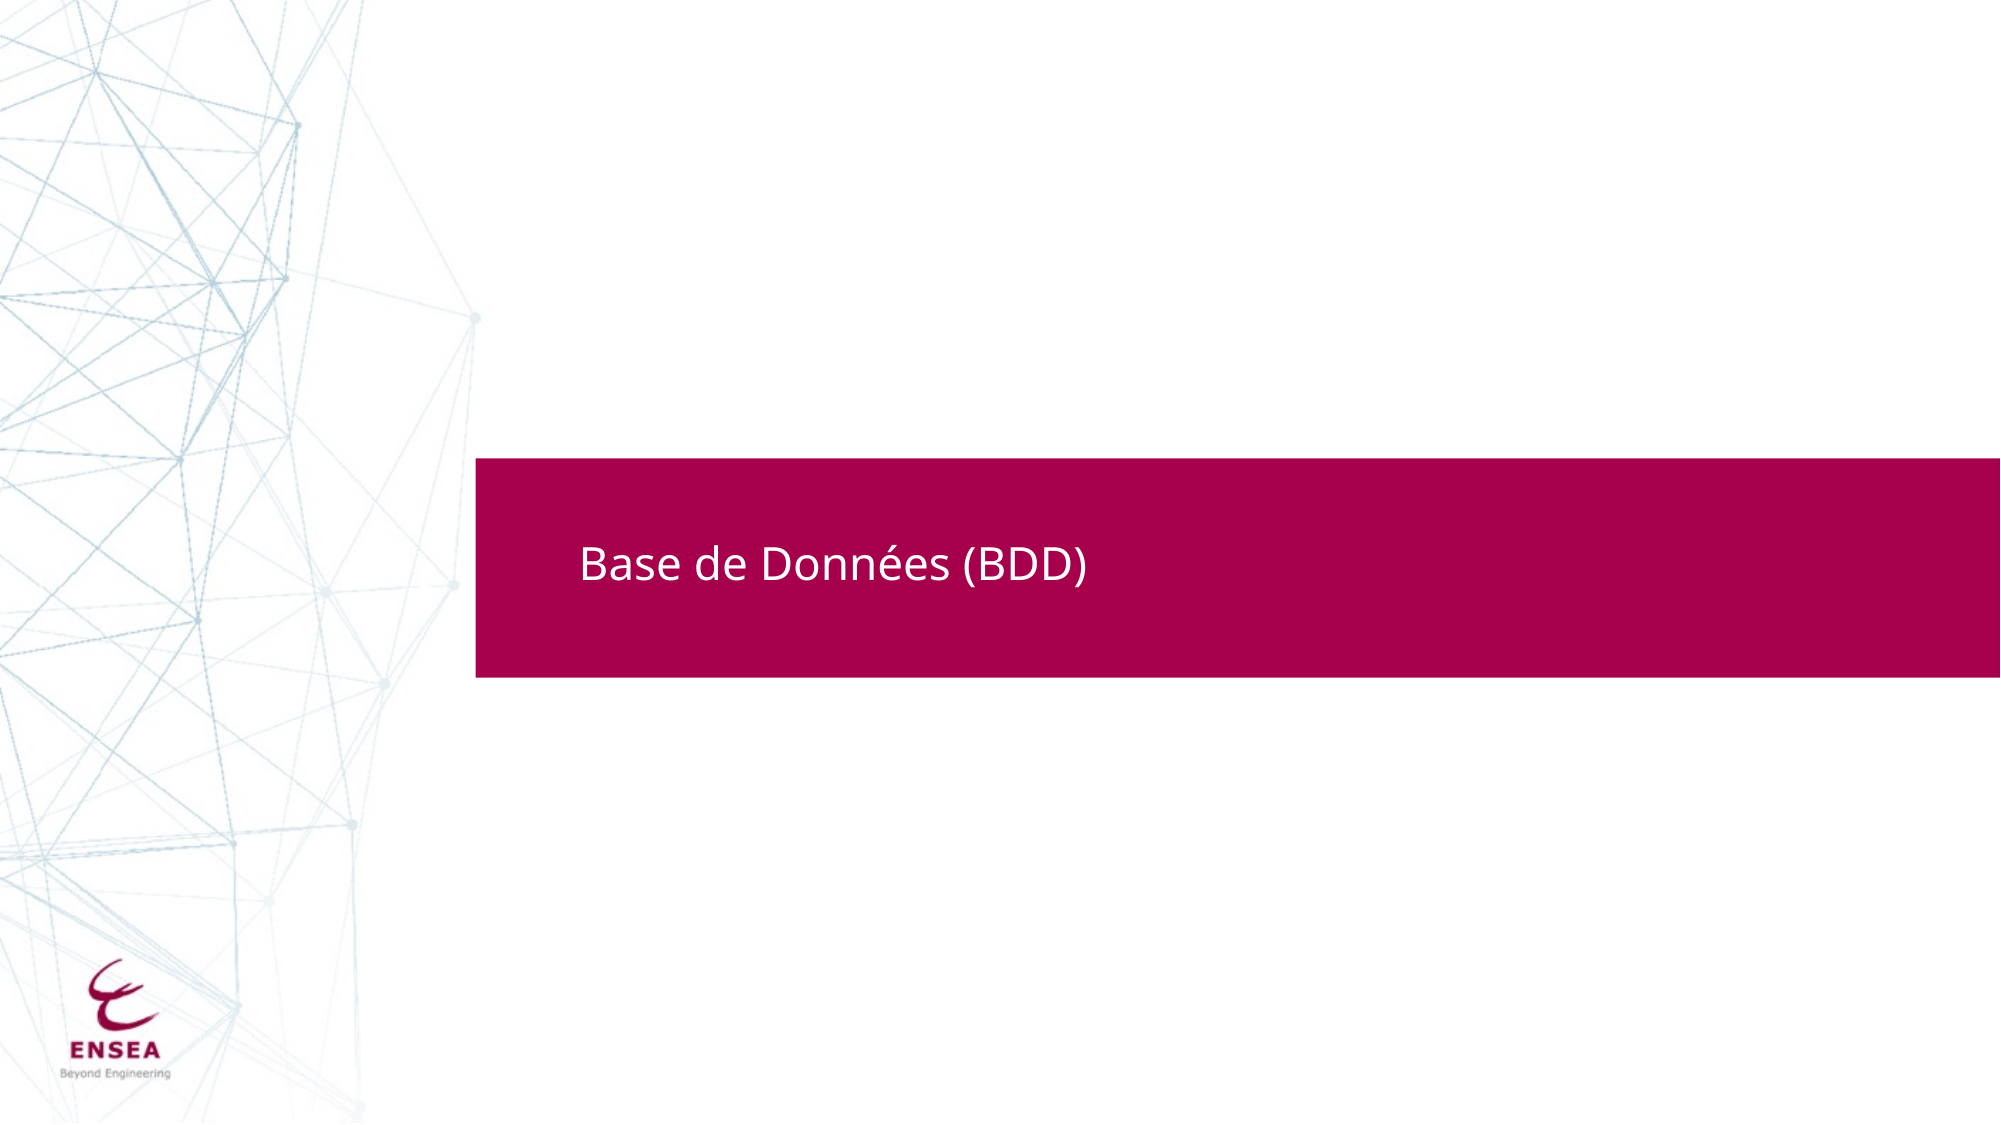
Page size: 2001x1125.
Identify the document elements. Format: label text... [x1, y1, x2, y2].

text_box Base de Données (BDD) [563, 452, 1218, 673]
picture [0, 0, 548, 1123]
text_box [475, 458, 2000, 678]
